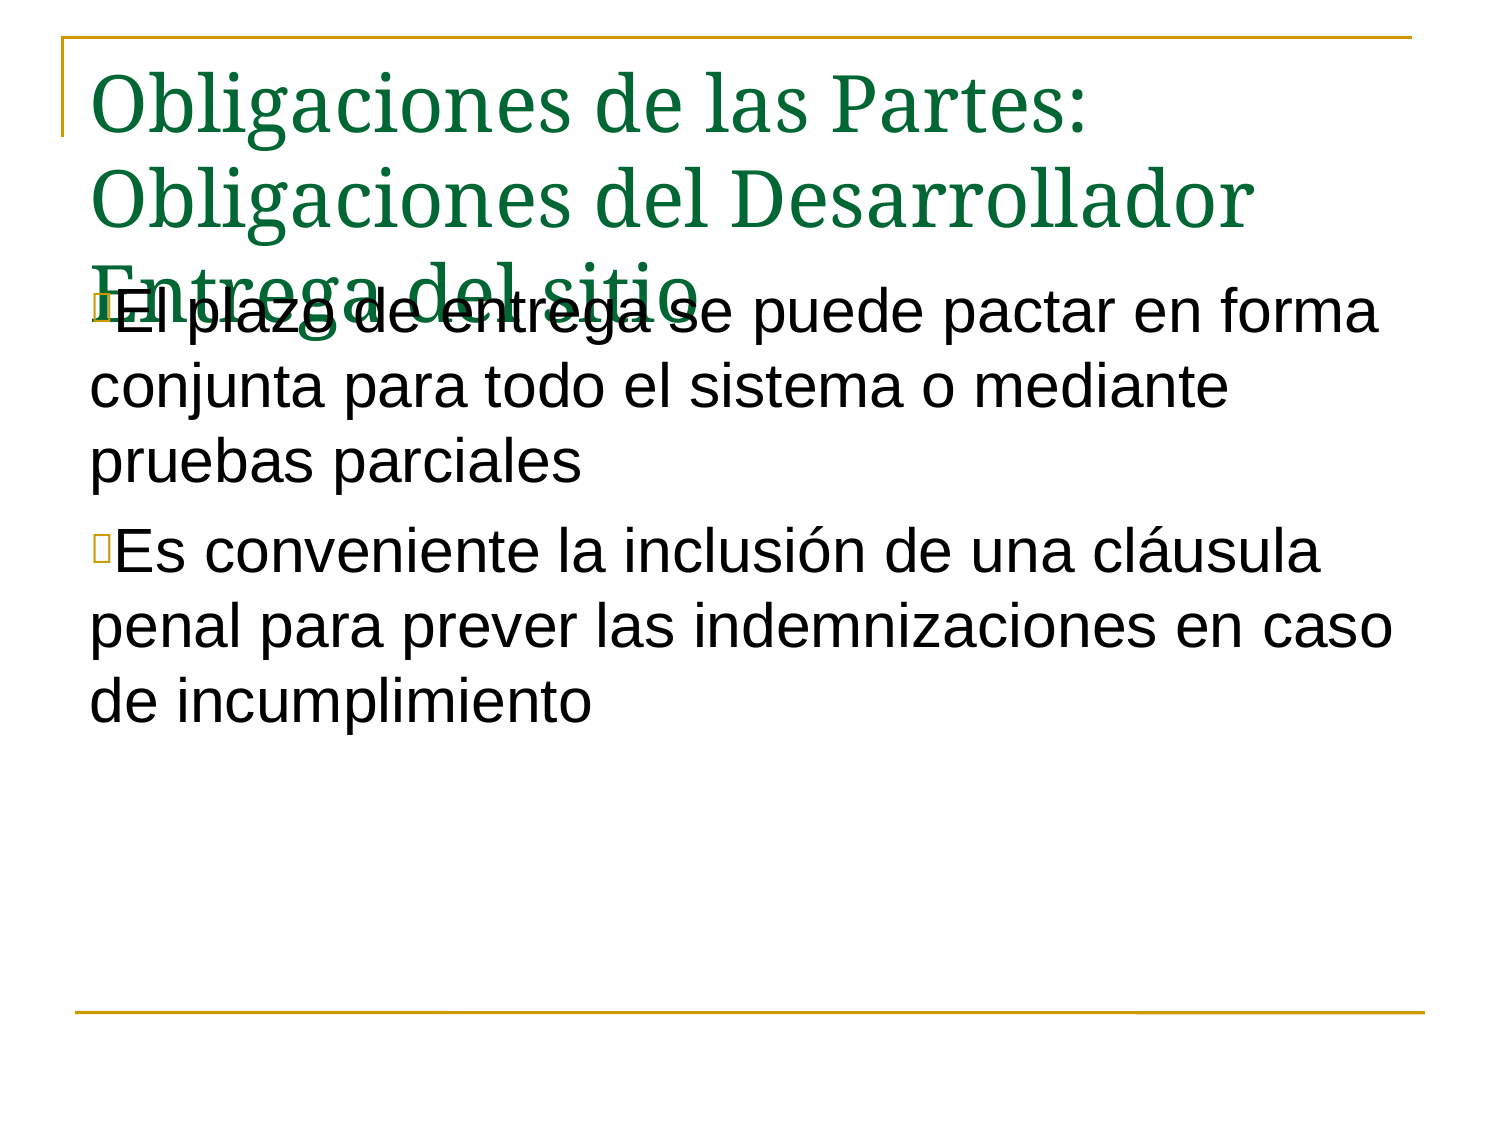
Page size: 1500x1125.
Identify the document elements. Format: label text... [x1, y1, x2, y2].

title Obligaciones de las Partes: Obligaciones del Desarrollador Entrega del sitio [75, 45, 1425, 233]
list El plazo de entrega se puede pactar en forma conjunta para todo el sistema o mediante pruebas parciales Es conveniente la inclusión de una cláusula penal para prever las indemnizaciones en caso de incumplimiento [75, 262, 1425, 1006]
